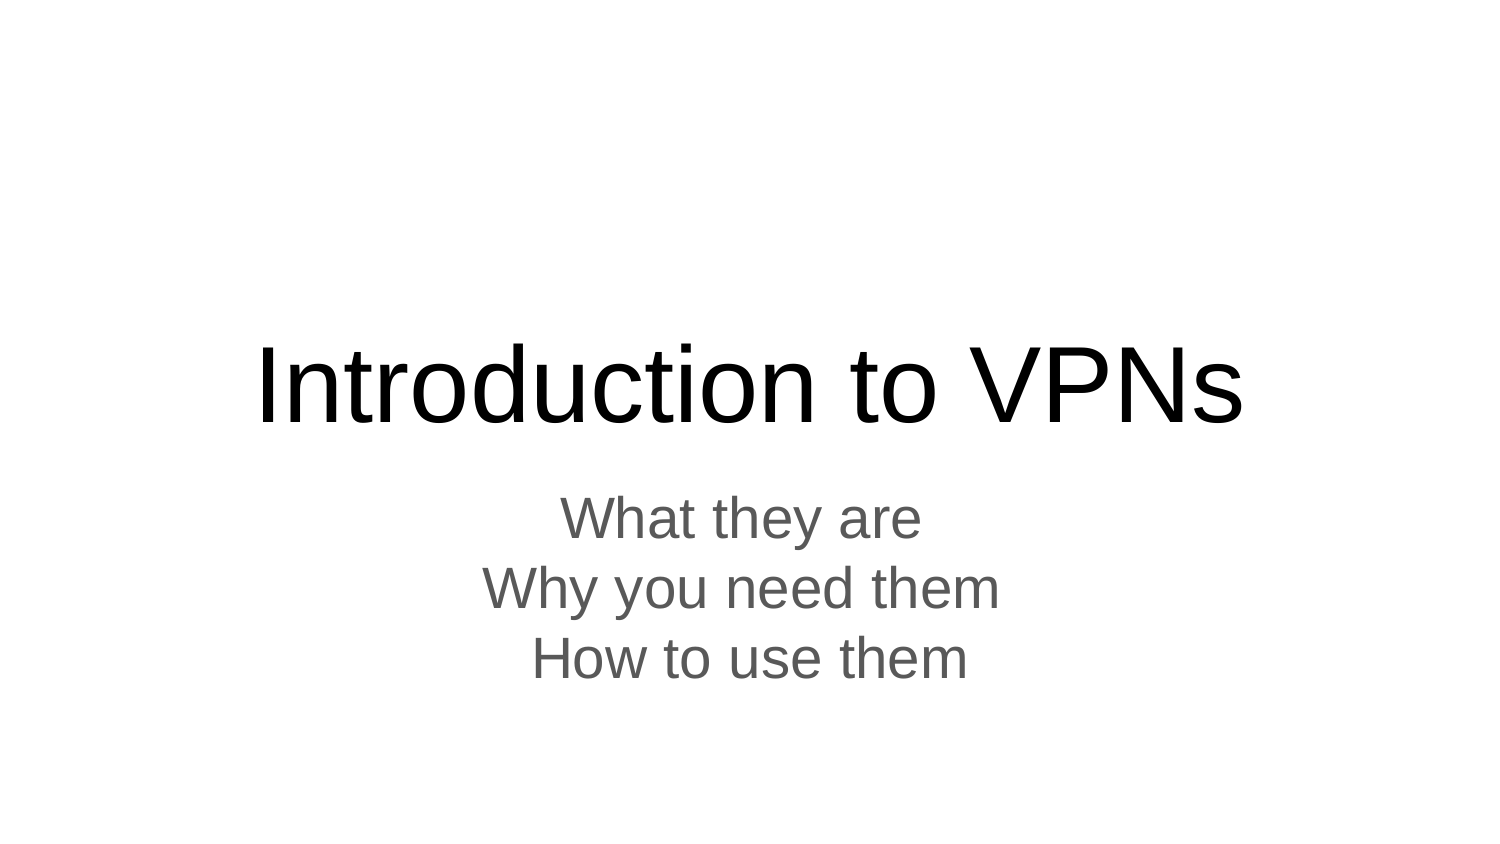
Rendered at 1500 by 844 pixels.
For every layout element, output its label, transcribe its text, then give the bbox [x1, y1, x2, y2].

subtitle What they are Why you need them How to use them [51, 464, 1449, 595]
title Introduction to VPNs [51, 122, 1449, 459]
